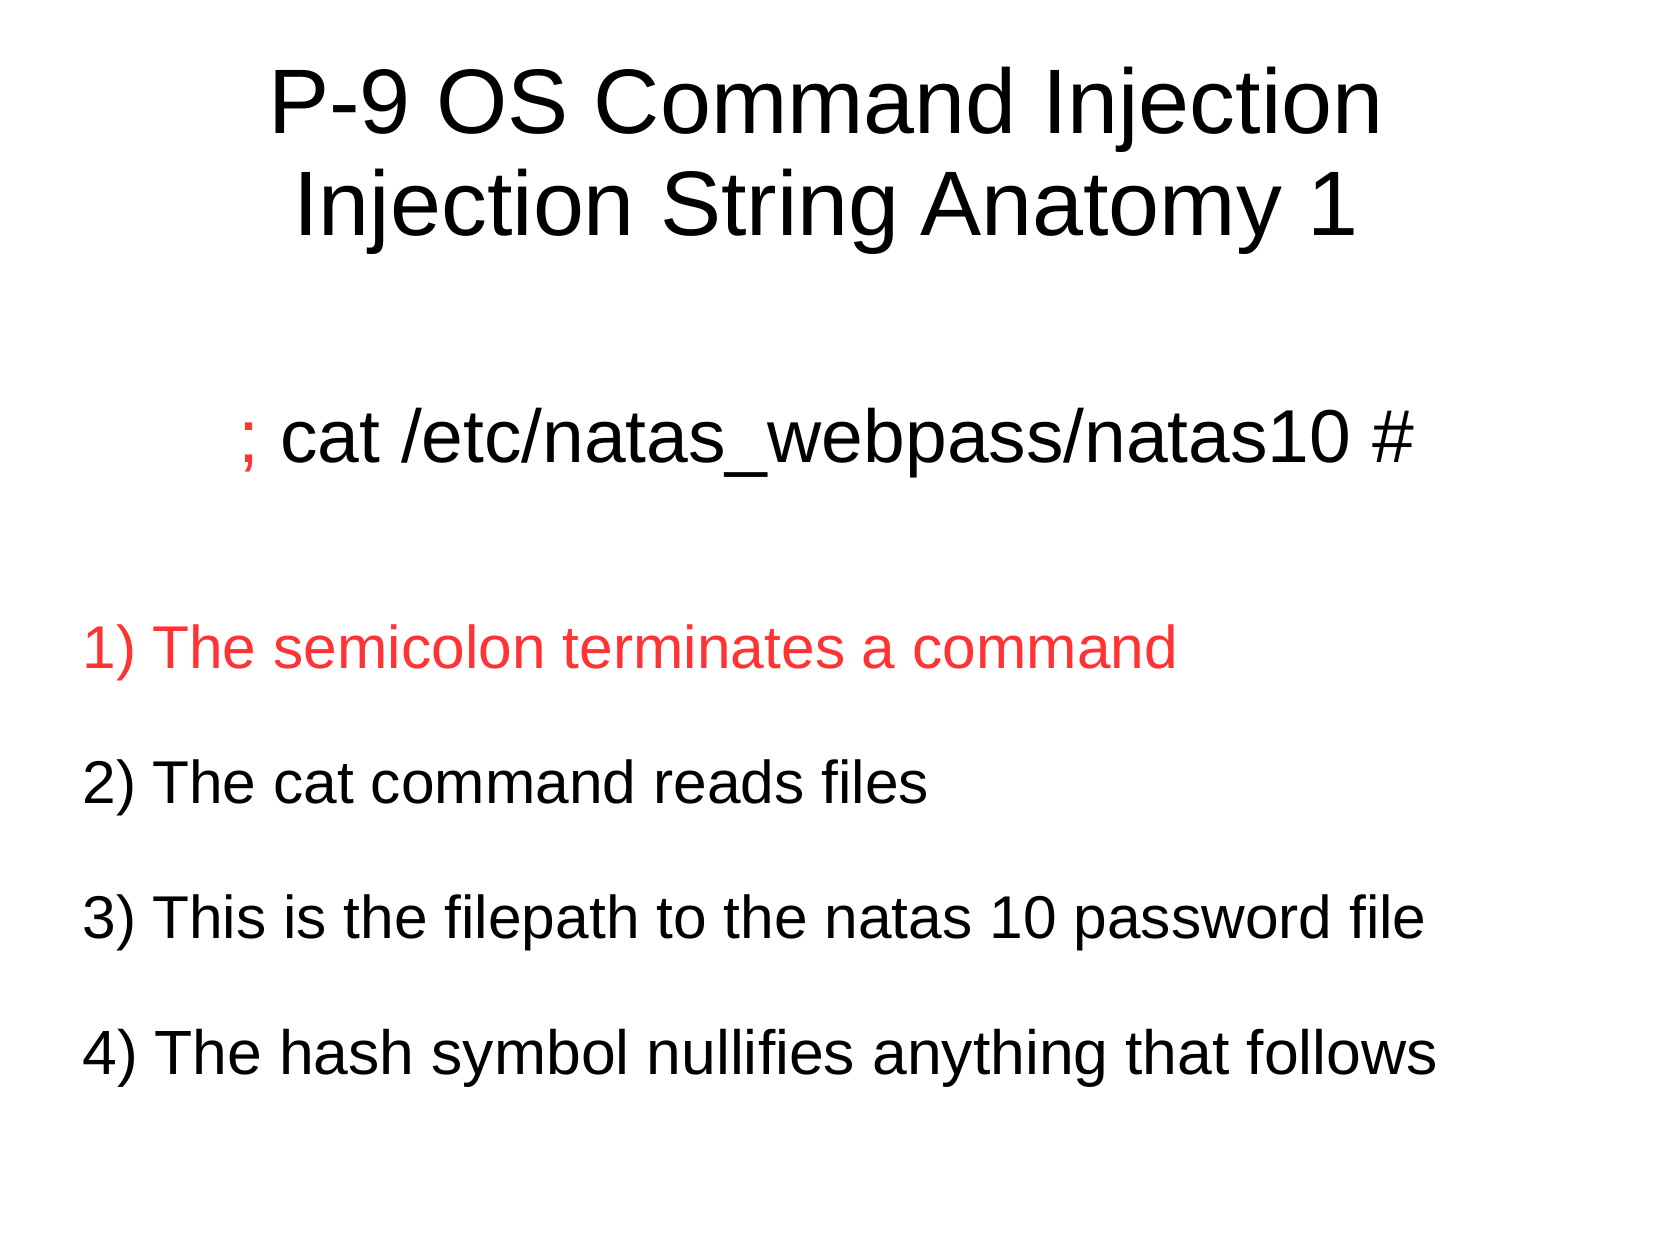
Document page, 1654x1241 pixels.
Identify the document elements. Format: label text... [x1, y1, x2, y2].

title P-9 OS Command Injection Injection String Anatomy 1 [82, 49, 1571, 257]
subtitle ; cat /etc/natas_webpass/natas10 # 1) The semicolon terminates a command 2) The cat command reads files 3) This is the filepath to the natas 10 password file 4) The hash symbol nullifies anything that follows [82, 290, 1571, 1109]
